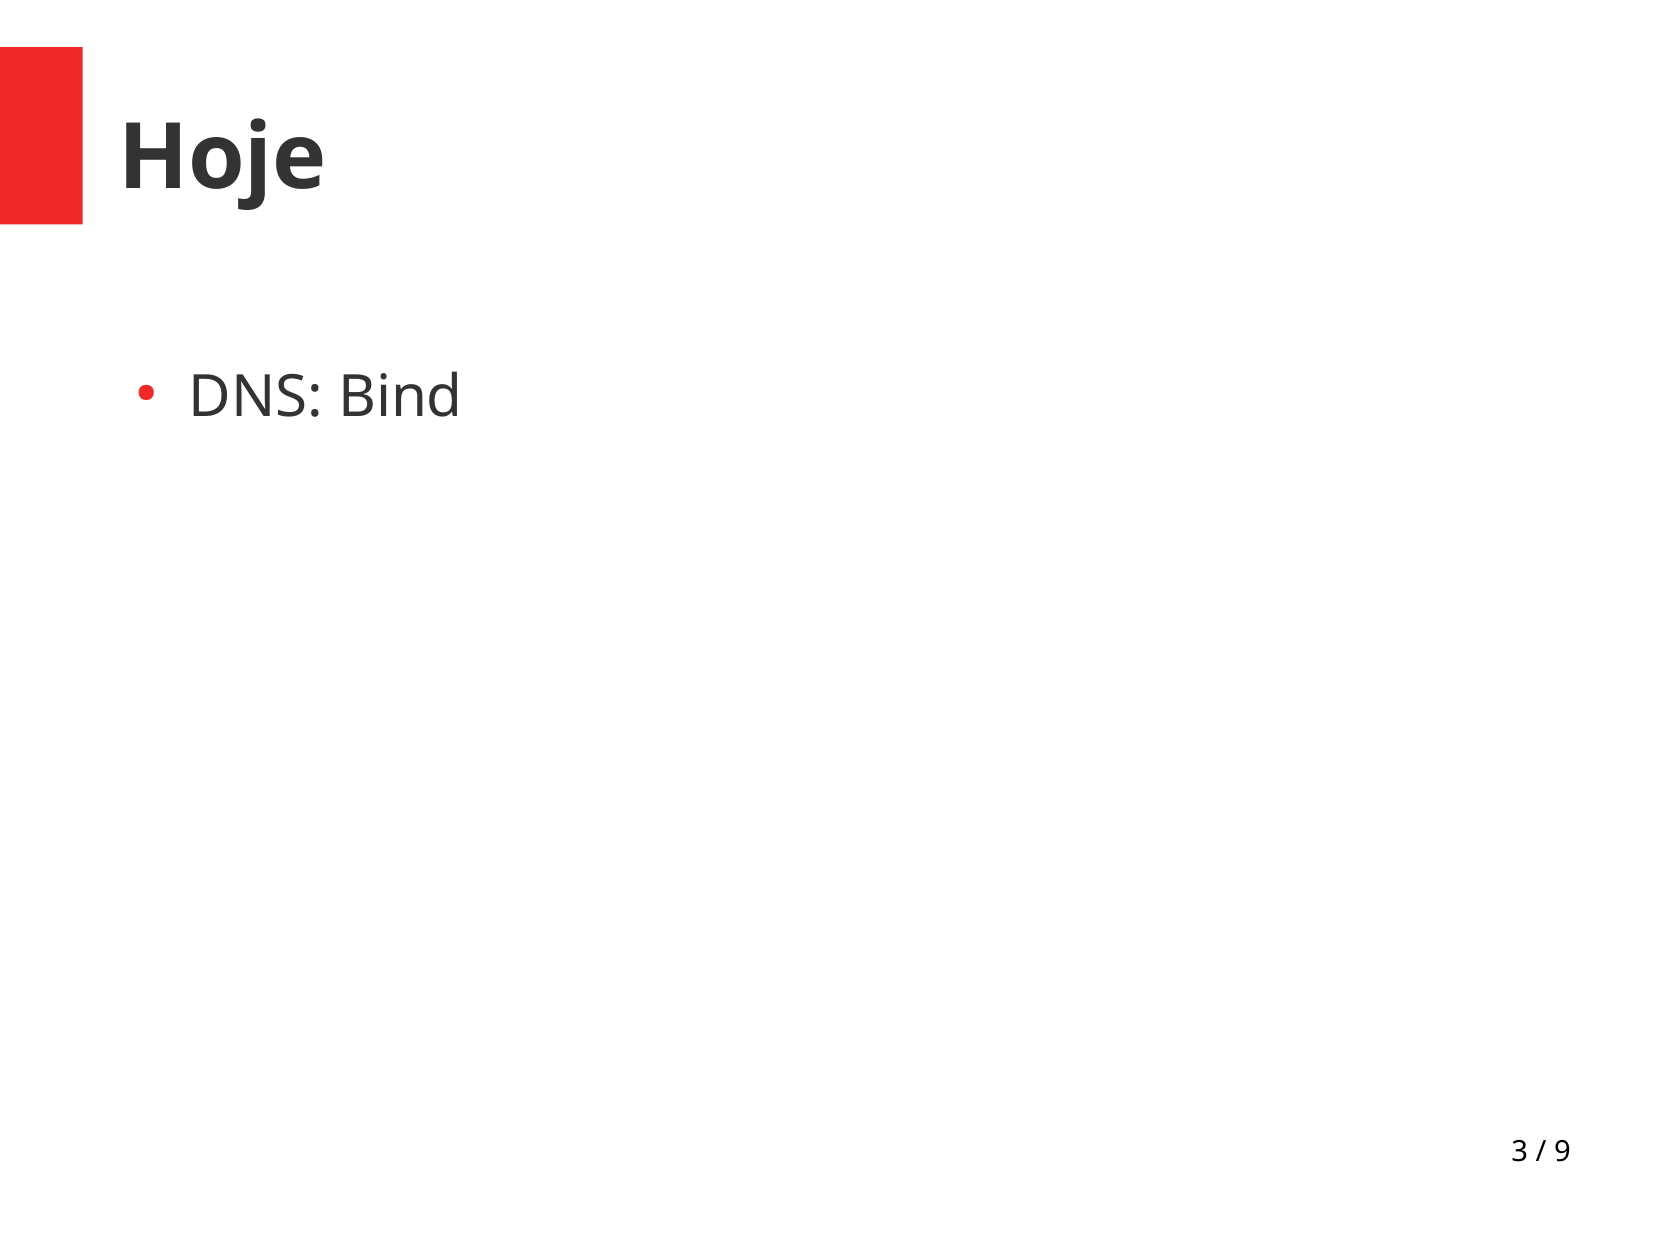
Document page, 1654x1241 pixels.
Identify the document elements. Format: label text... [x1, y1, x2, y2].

title Hoje [118, 49, 1571, 257]
list DNS: Bind [118, 354, 1536, 1074]
